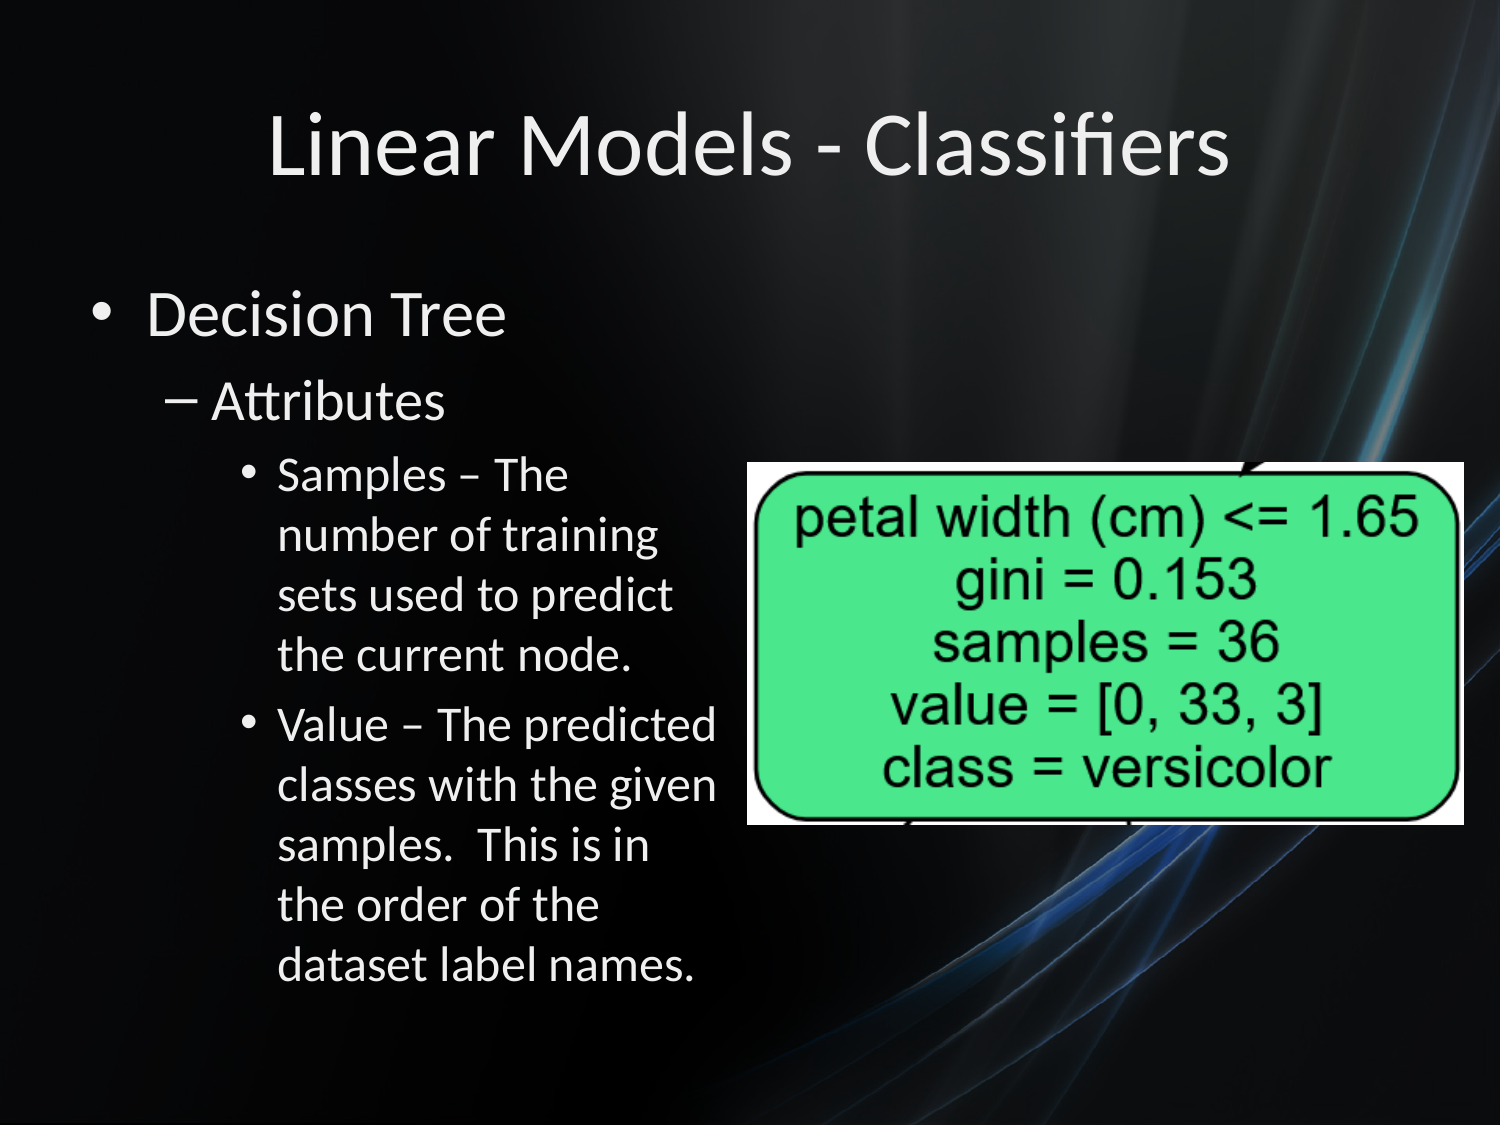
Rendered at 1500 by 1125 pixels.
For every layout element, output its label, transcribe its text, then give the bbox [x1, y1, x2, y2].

picture [0, 0, 1500, 1125]
title Linear Models - Classifiers [75, 45, 1425, 233]
list Decision Tree Attributes Samples – The number of training sets used to predict the current node. Value – The predicted classes with the given samples. This is in the order of the dataset label names. [75, 262, 738, 1005]
